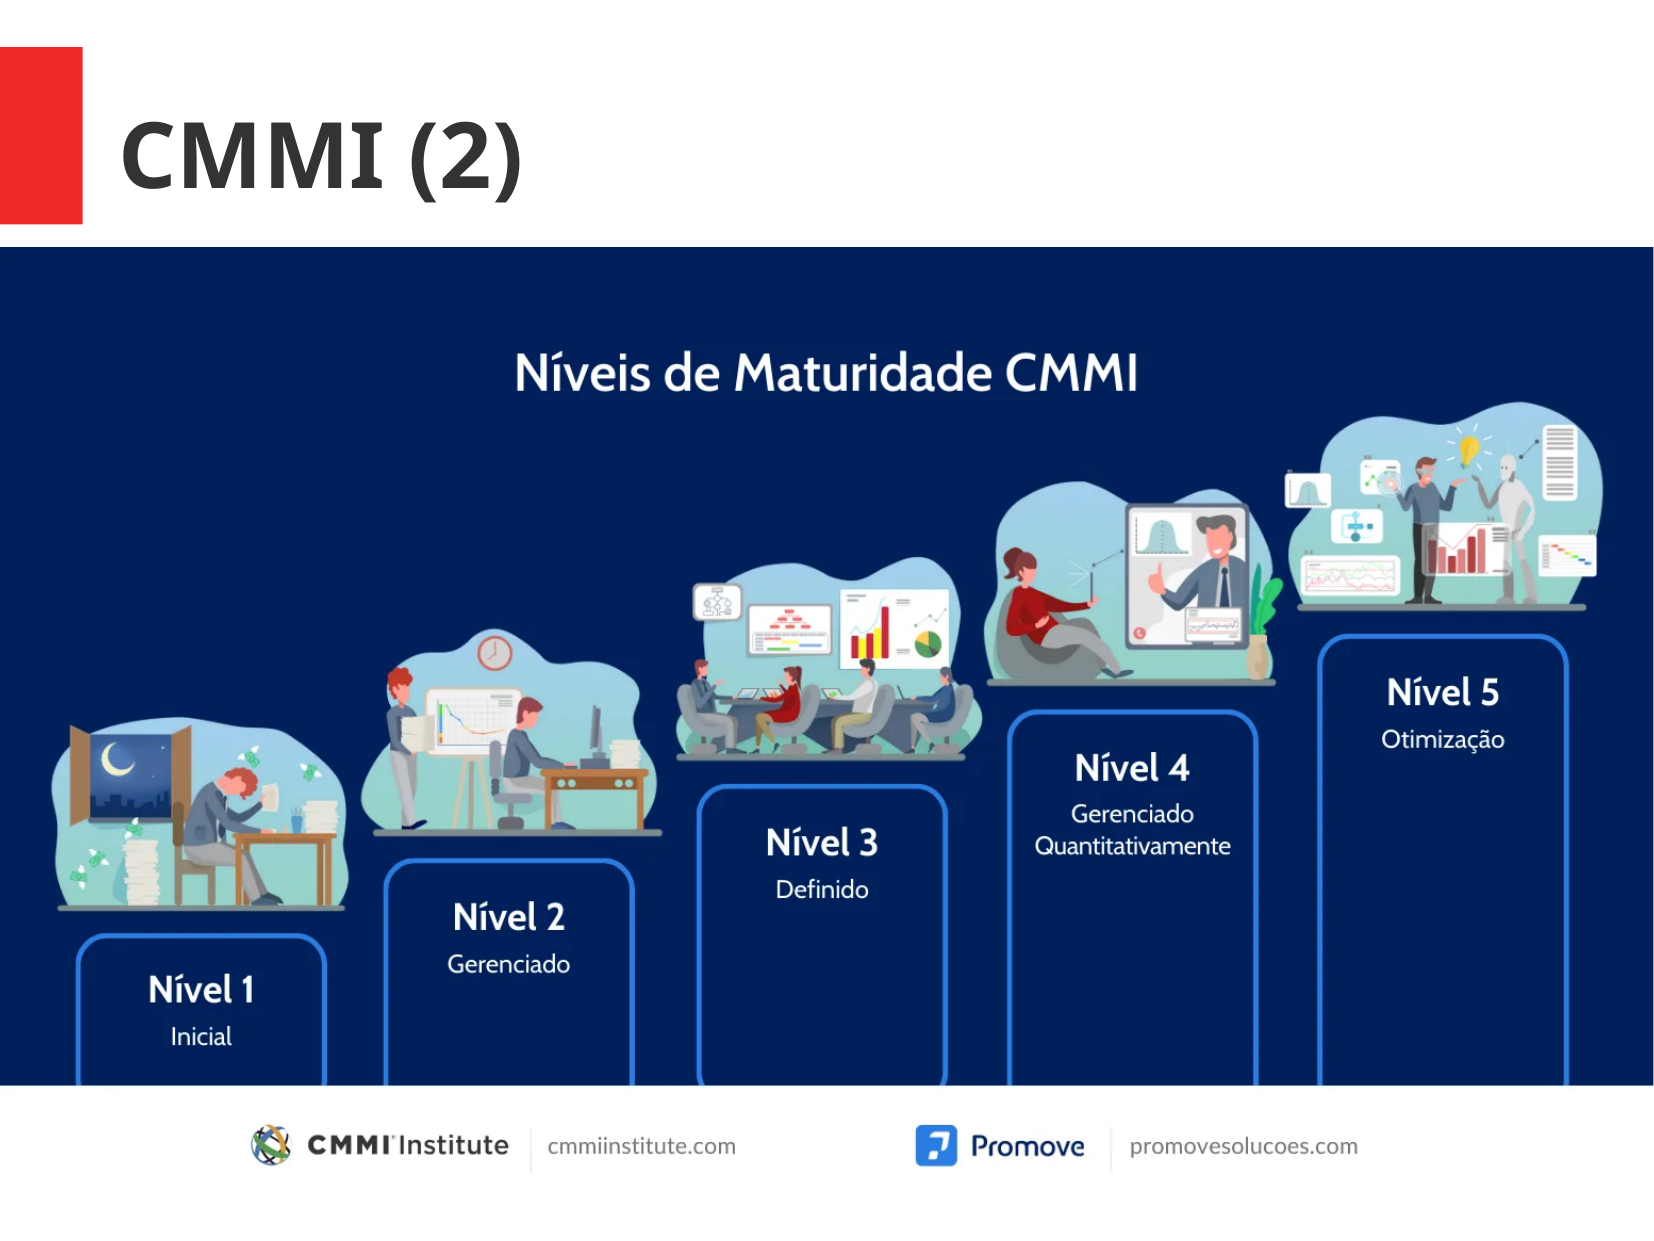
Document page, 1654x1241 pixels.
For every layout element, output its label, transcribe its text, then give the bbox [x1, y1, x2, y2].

title CMMI (2) [118, 49, 1571, 247]
picture [0, 247, 1654, 1206]
